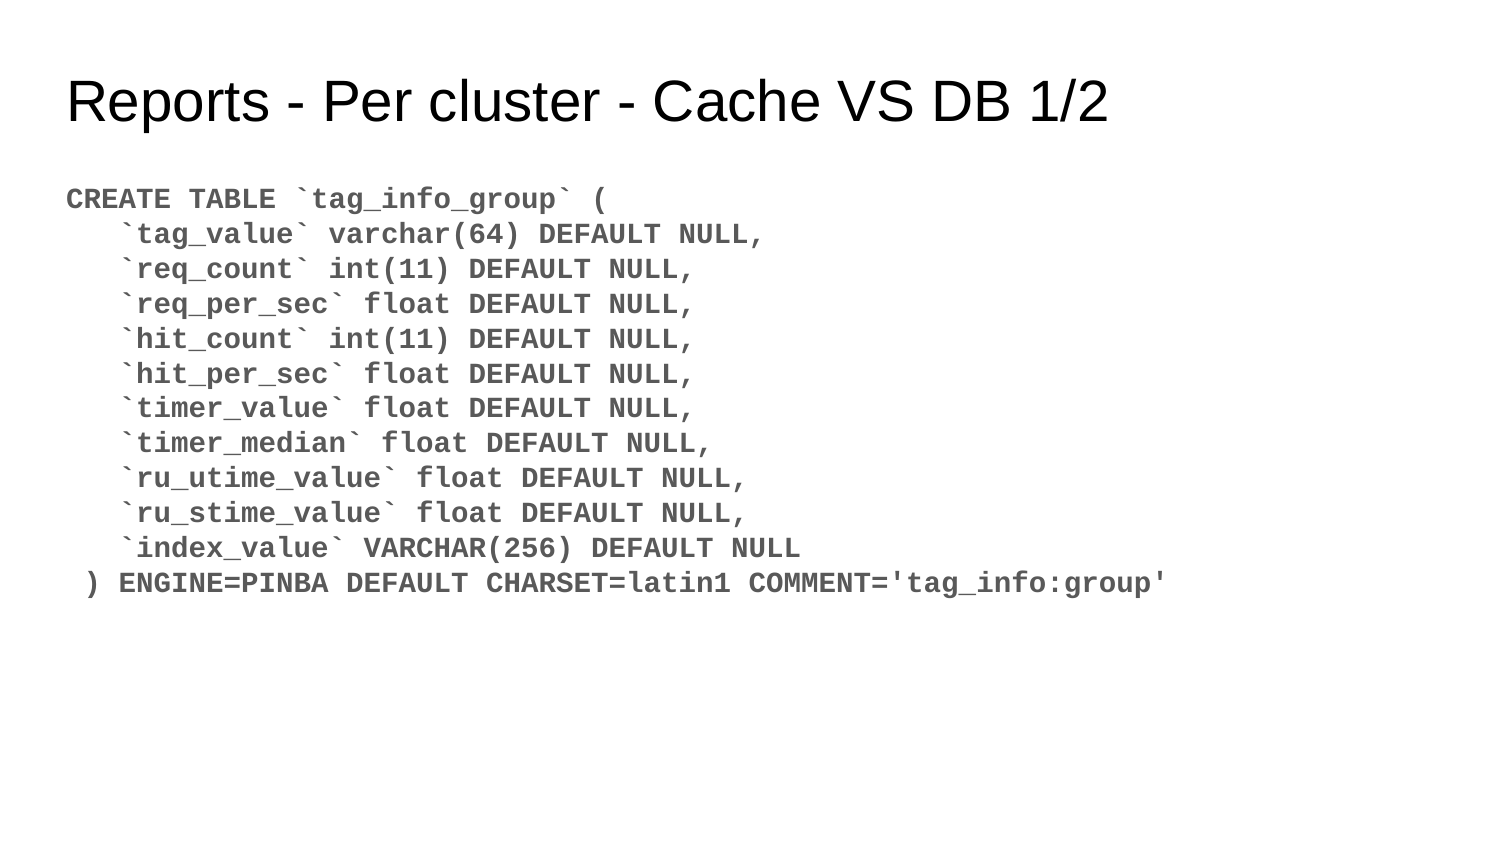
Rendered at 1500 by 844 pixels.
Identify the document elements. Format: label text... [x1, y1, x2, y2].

title Reports - Per cluster - Cache VS DB 1/2 [51, 48, 1449, 142]
list CREATE TABLE `tag_info_group` ( `tag_value` varchar(64) DEFAULT NULL, `req_count` int(11) DEFAULT NULL, `req_per_sec` float DEFAULT NULL, `hit_count` int(11) DEFAULT NULL, `hit_per_sec` float DEFAULT NULL, `timer_value` float DEFAULT NULL, `timer_median` float DEFAULT NULL, `ru_utime_value` float DEFAULT NULL, `ru_stime_value` float DEFAULT NULL, `index_value` VARCHAR(256) DEFAULT NULL ) ENGINE=PINBA DEFAULT CHARSET=latin1 COMMENT='tag_info:group' [51, 164, 1449, 725]
